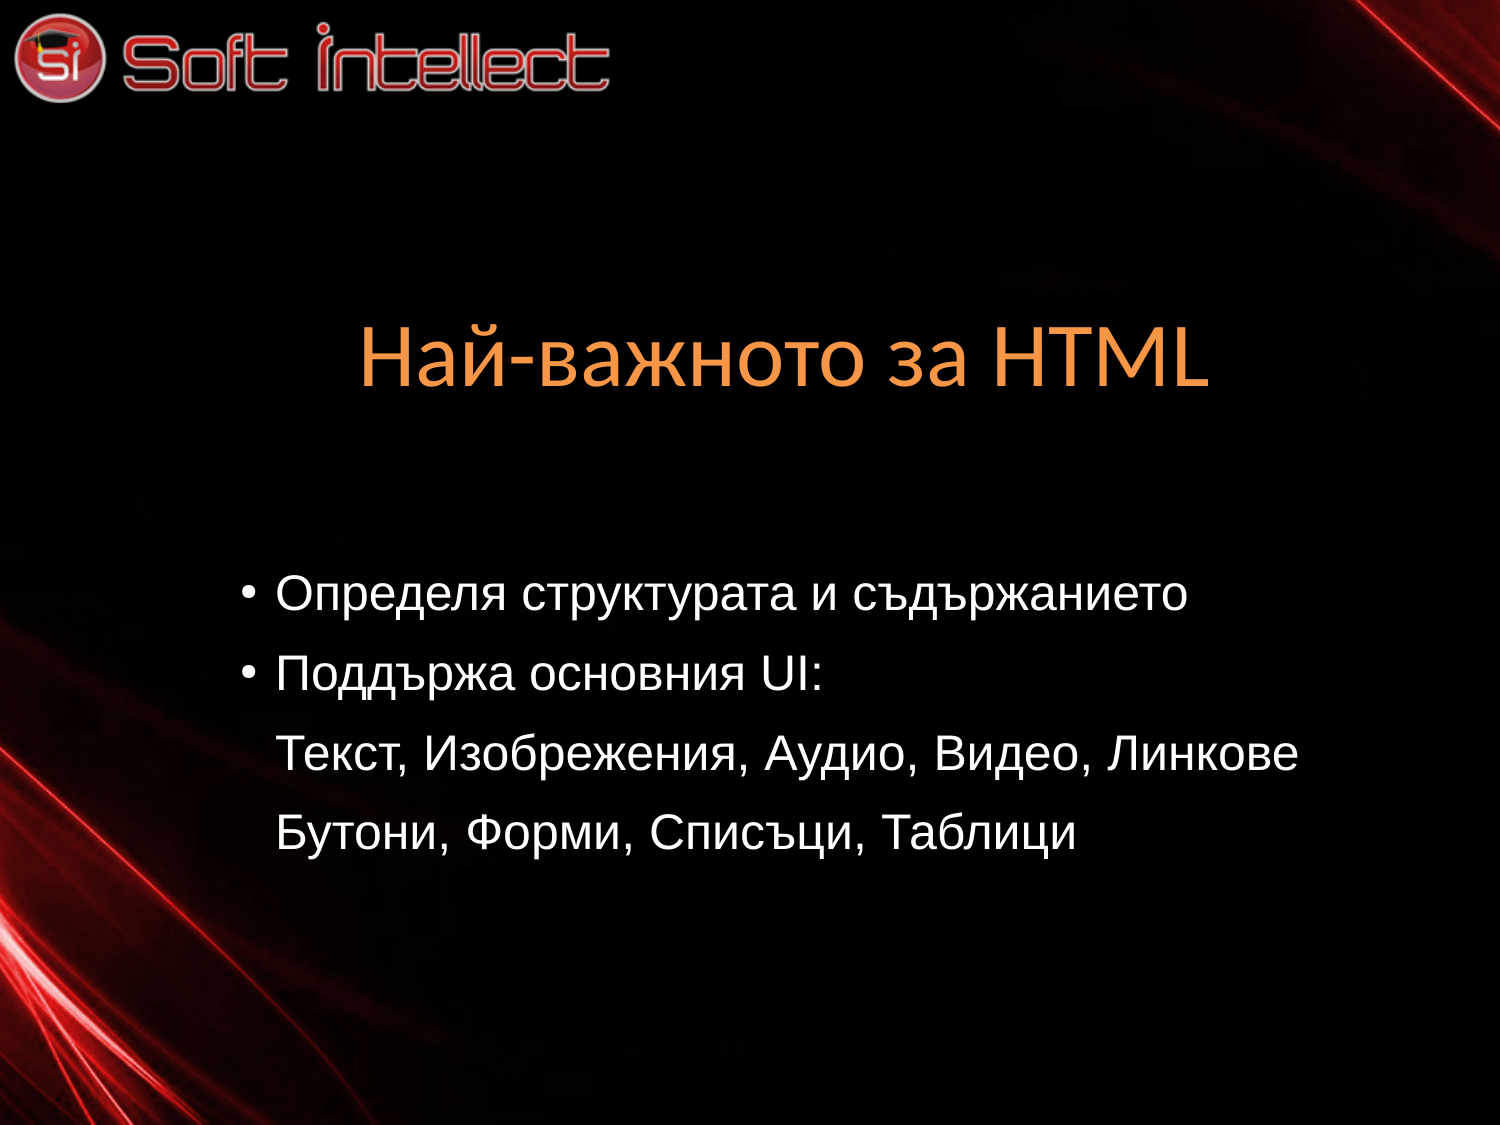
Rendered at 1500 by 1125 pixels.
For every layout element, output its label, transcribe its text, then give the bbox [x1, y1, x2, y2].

text_box Определя структурата и съдържанието Поддържа основния UI: Текст, Изобрежения, Аудио, Видео, Линкове Бутони, Форми, Списъци, Таблици [225, 558, 1315, 871]
text_box Най-важното за HTML [147, 229, 1422, 471]
picture [0, 0, 1500, 1125]
